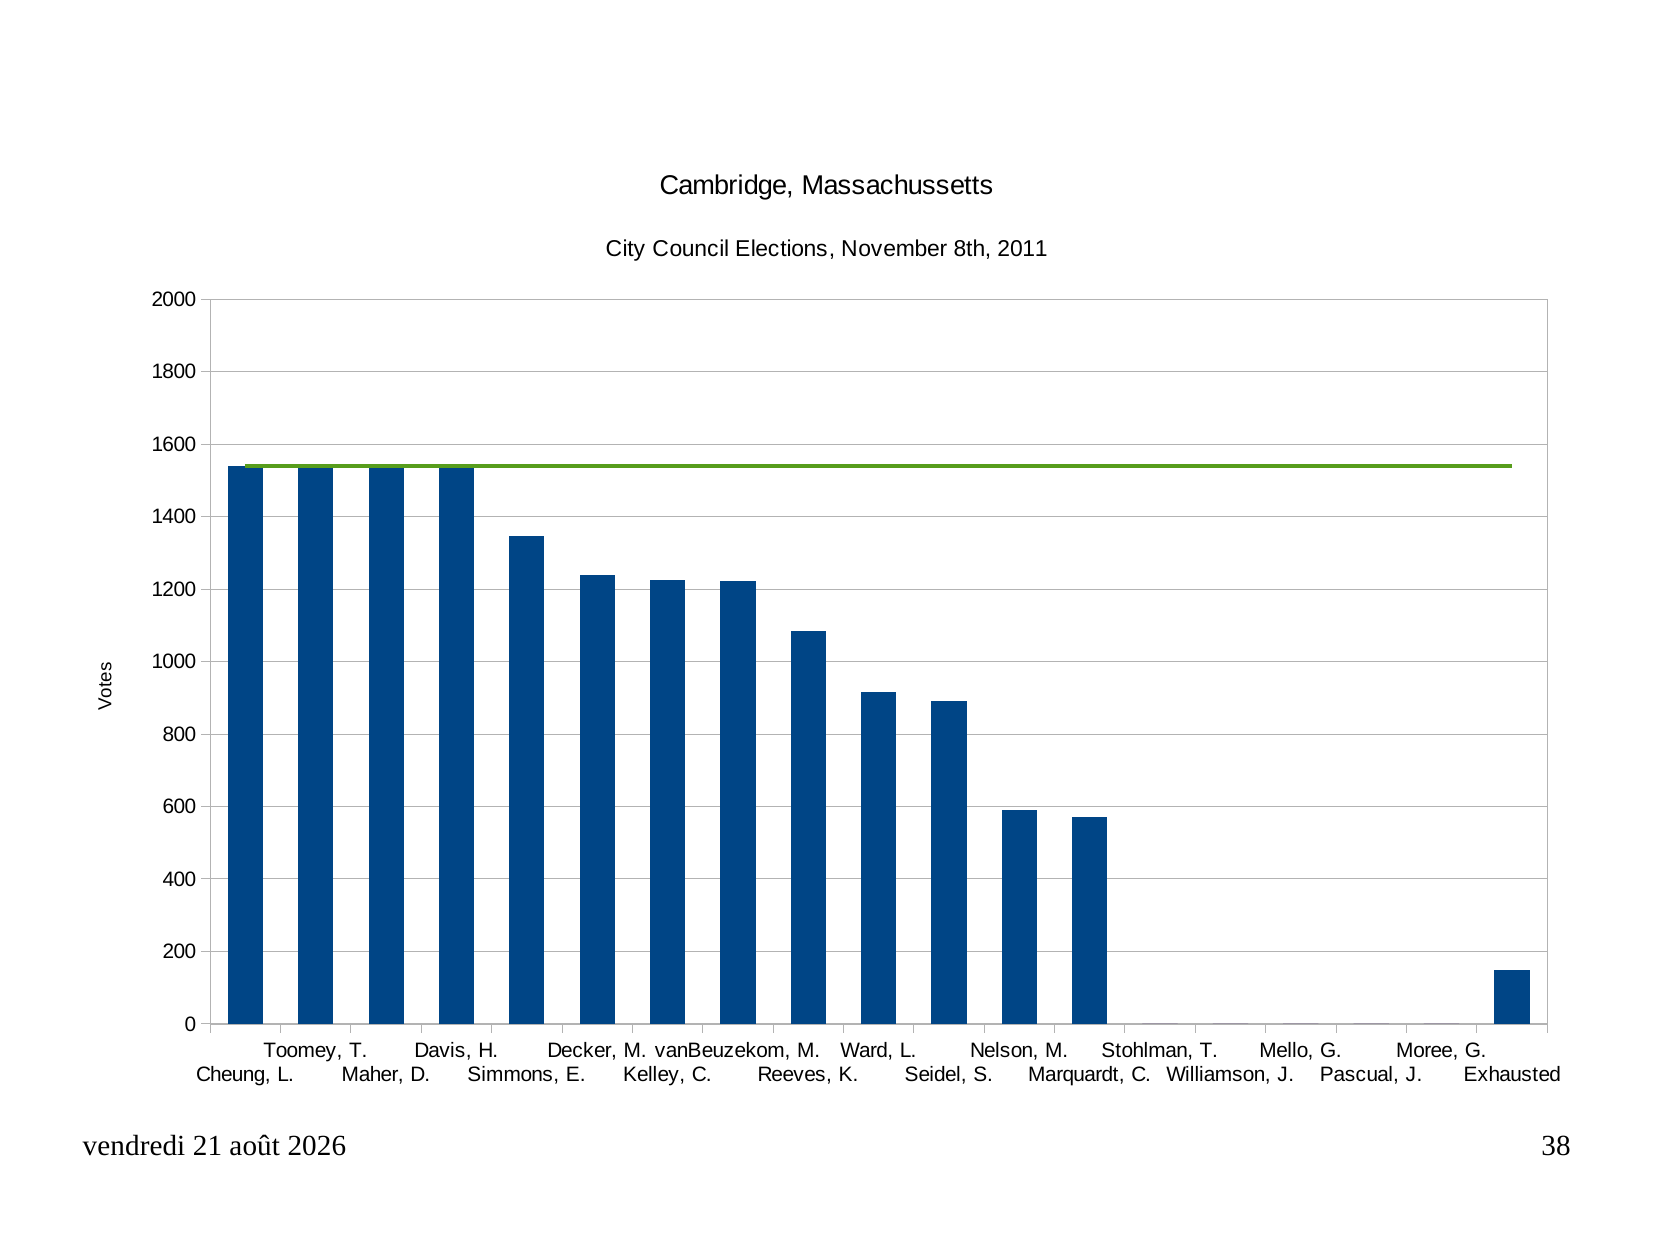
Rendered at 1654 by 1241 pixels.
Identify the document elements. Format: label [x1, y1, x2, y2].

chart [61, 135, 1592, 1106]
